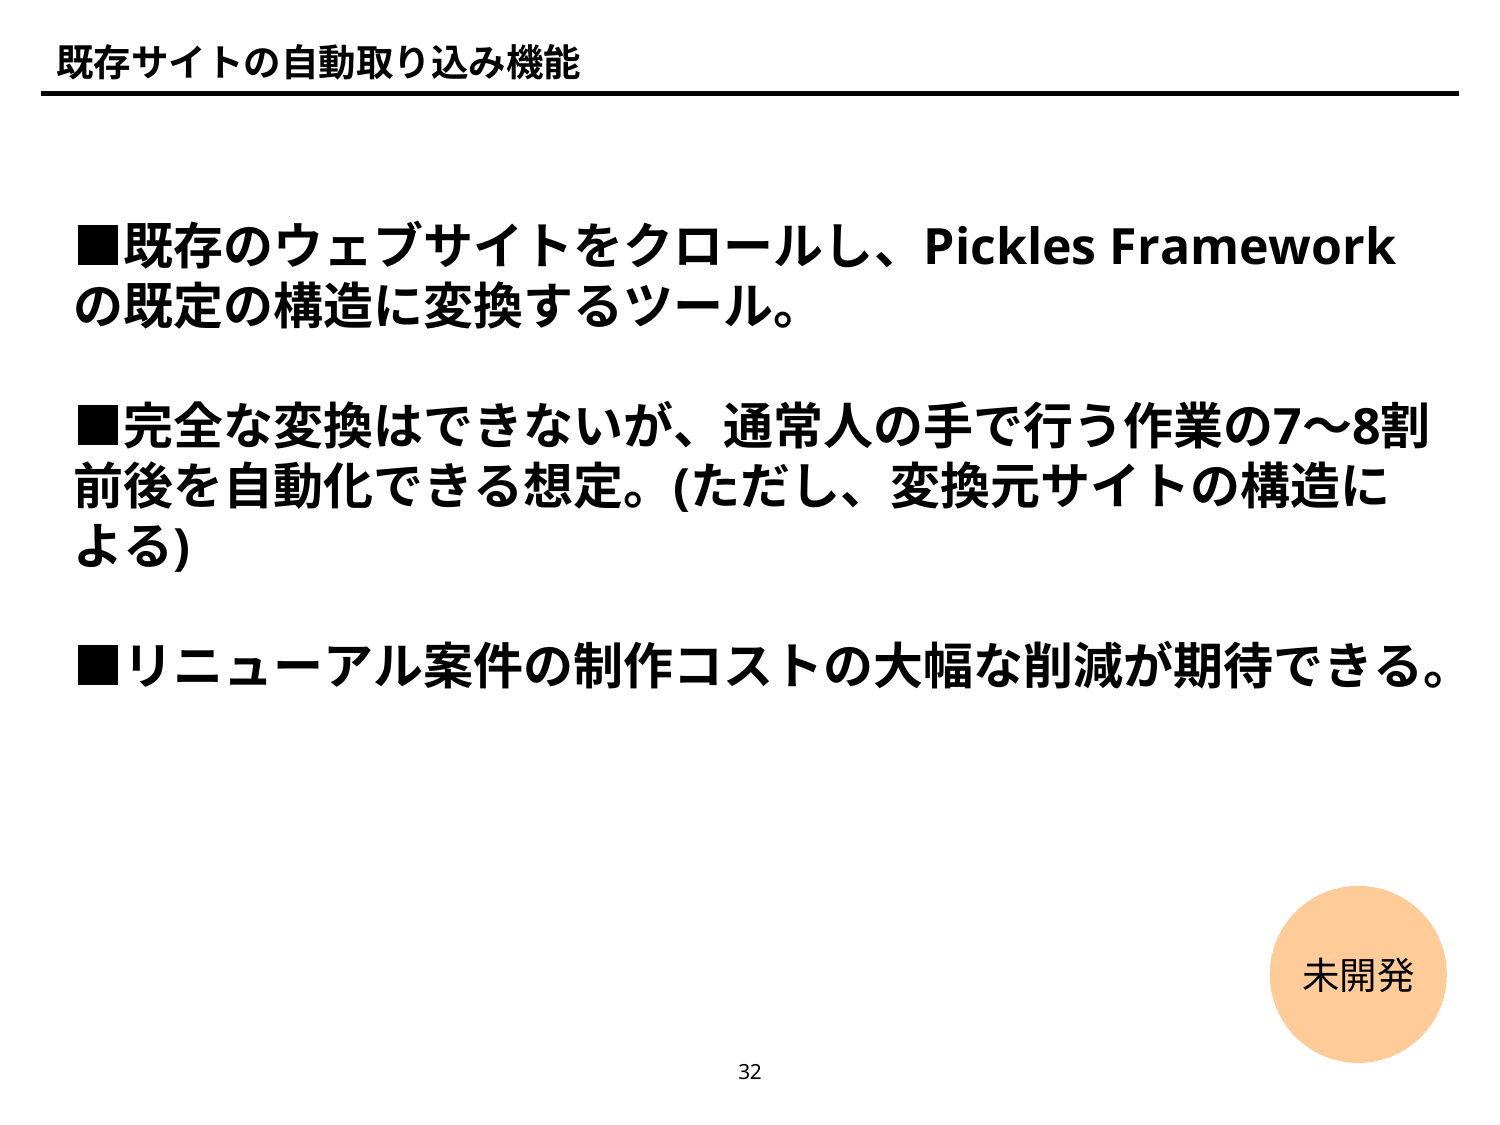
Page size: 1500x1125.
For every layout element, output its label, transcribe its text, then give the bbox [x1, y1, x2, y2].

title 既存サイトの自動取り込み機能 [41, 33, 1459, 87]
text_box ■既存のウェブサイトをクロールし、Pickles Framework の既定の構造に変換するツール。 ■完全な変換はできないが、通常人の手で行う作業の7～8割前後を自動化できる想定。(ただし、変換元サイトの構造による) ■リニューアル案件の制作コストの大幅な削減が期待できる。 [59, 237, 1447, 673]
text_box 未開発 [1269, 885, 1447, 1063]
